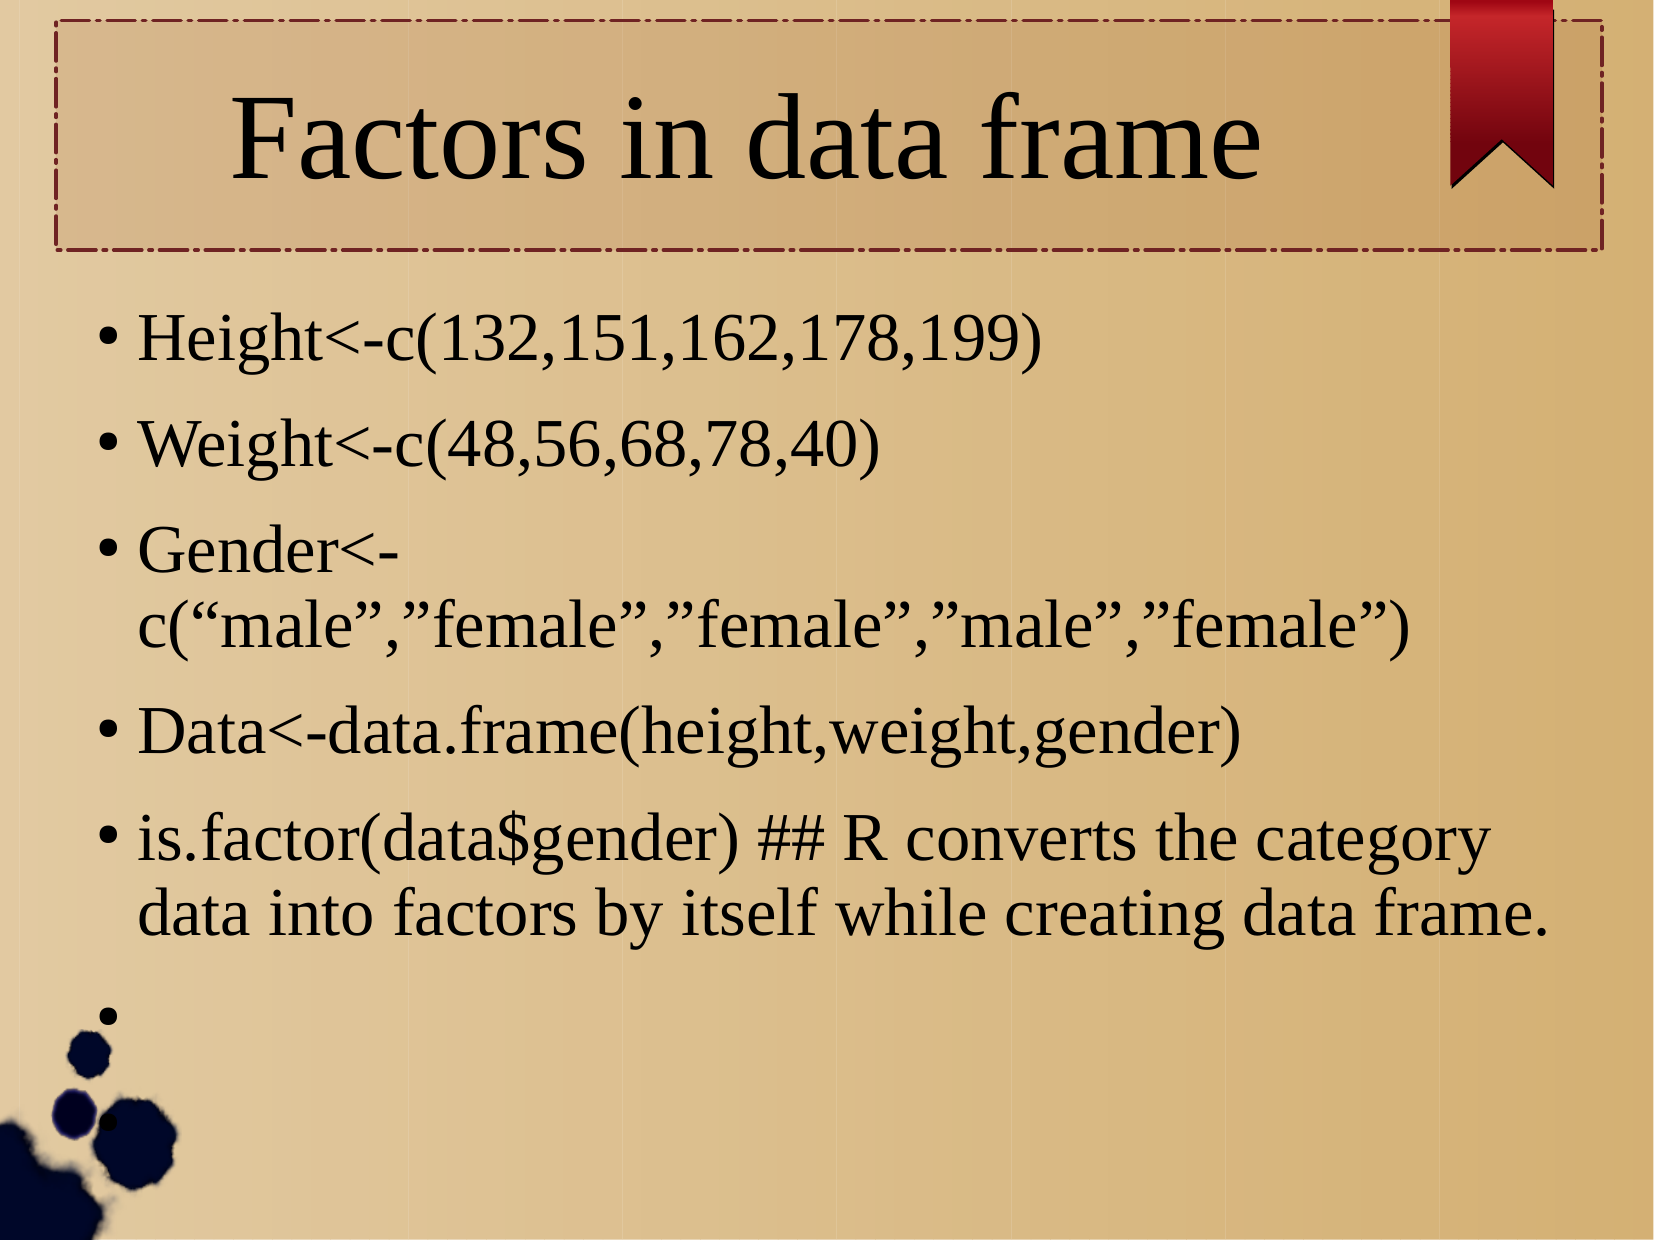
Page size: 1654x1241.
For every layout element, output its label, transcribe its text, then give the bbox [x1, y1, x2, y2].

list Height<-c(132,151,162,178,199) Weight<-c(48,56,68,78,40) Gender<-c(“male”,”female”,”female”,”male”,”female”) Data<-data.frame(height,weight,gender) is.factor(data$gender) ## R converts the category data into factors by itself while creating data frame. [82, 299, 1571, 1019]
title Factors in data frame [82, 47, 1412, 229]
